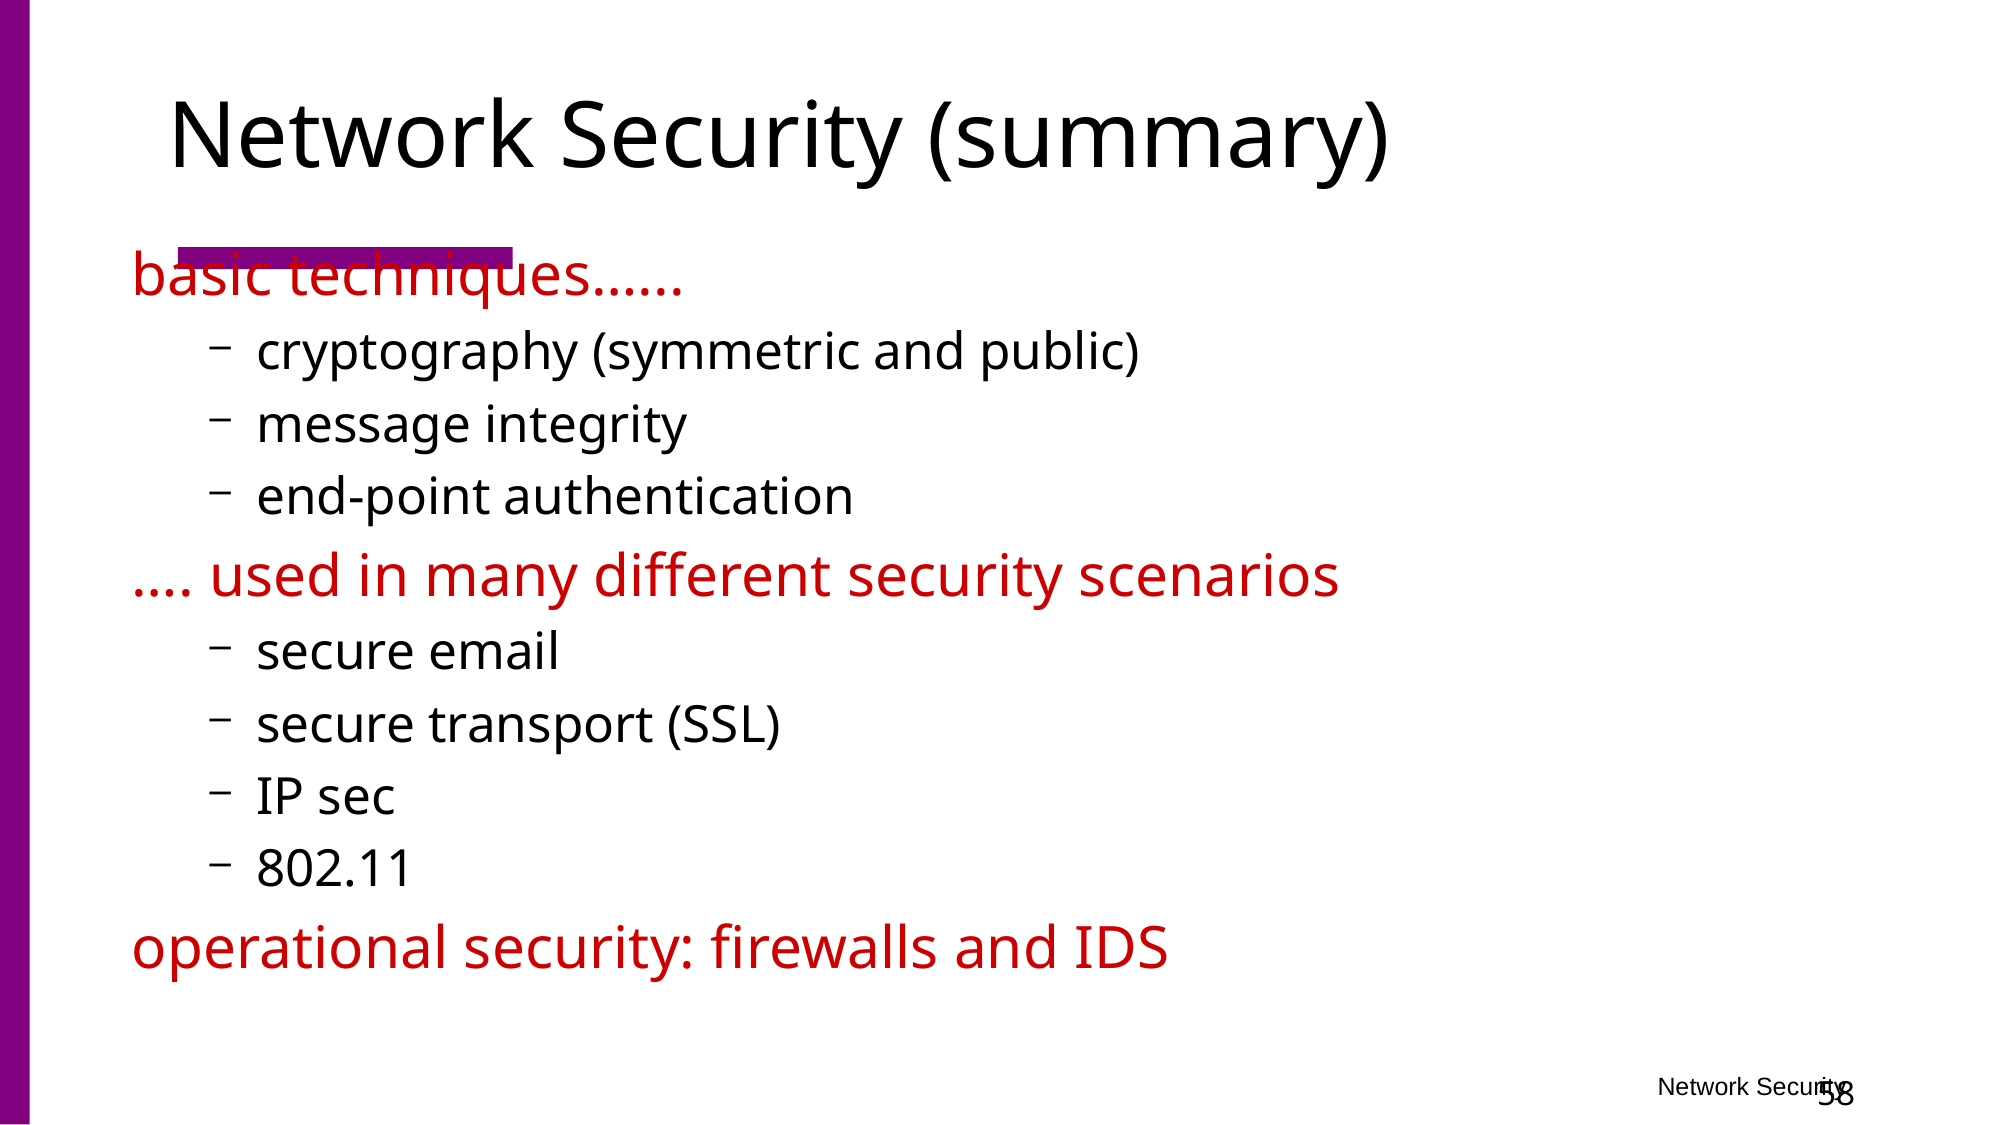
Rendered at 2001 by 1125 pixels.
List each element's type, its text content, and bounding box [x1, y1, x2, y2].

list basic techniques…... cryptography (symmetric and public) message integrity end-point authentication …. used in many different security scenarios secure email secure transport (SSL) IP sec 802.11 operational security: firewalls and IDS [116, 229, 1899, 993]
text_box Network Security [1016, 1062, 1862, 1114]
title Network Security (summary) [116, 37, 1817, 225]
